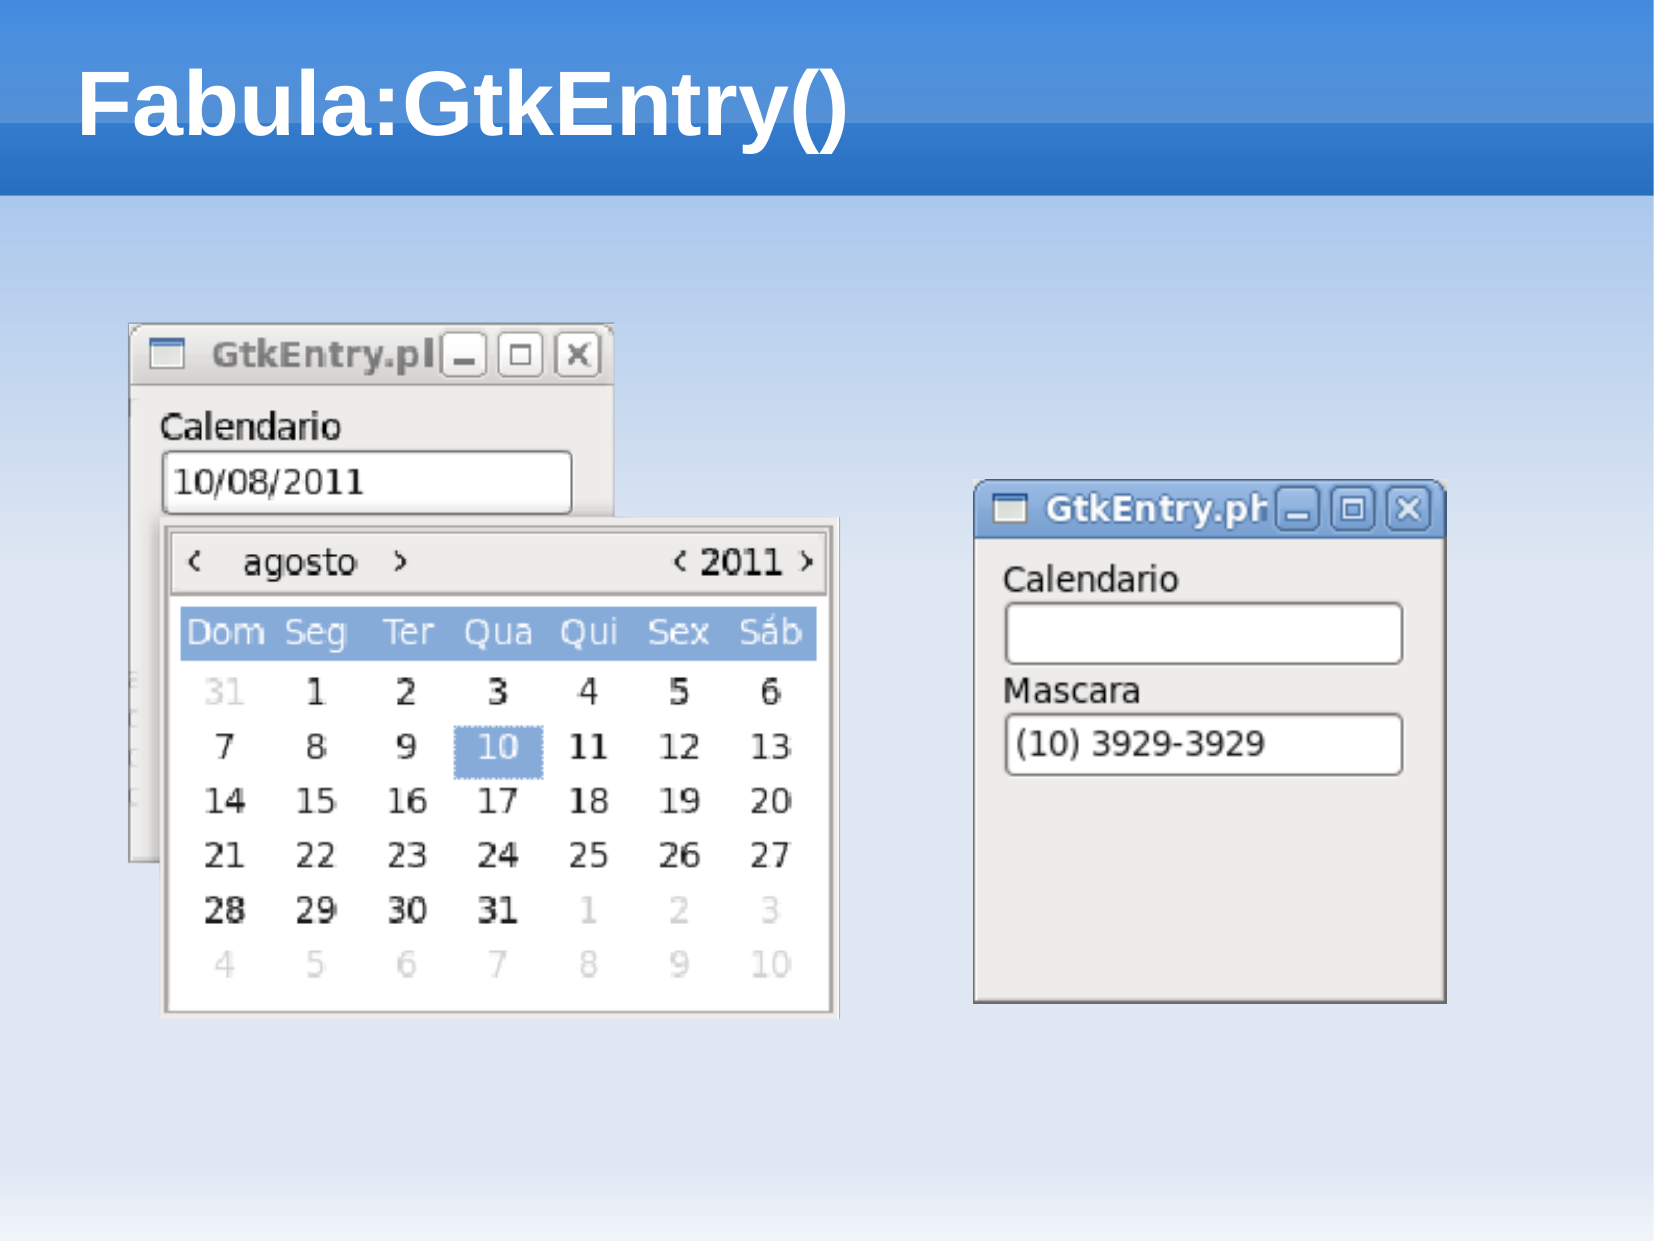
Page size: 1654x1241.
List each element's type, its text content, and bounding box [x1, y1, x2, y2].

title Fabula:GtkEntry() [76, 0, 1565, 208]
picture [0, 0, 1654, 1241]
